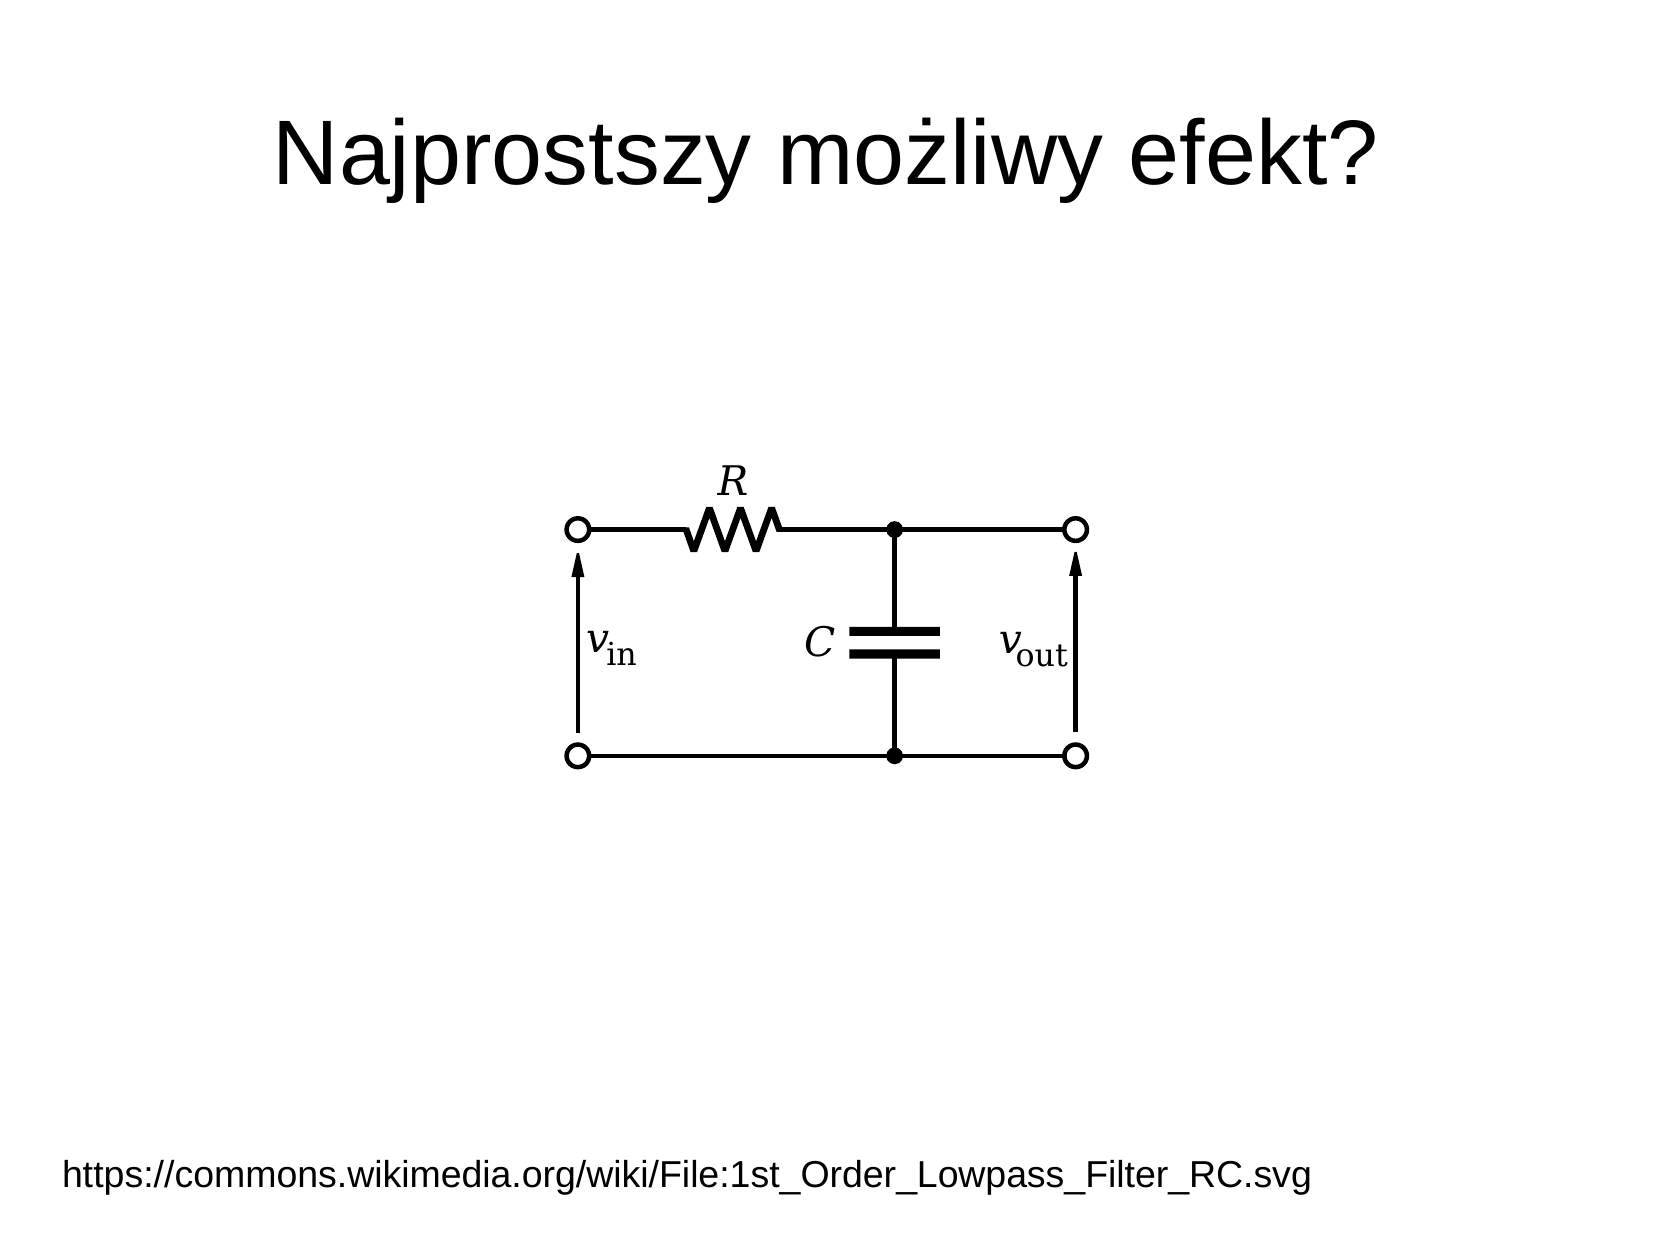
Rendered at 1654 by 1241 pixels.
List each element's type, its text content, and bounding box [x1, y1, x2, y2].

picture [542, 460, 1111, 780]
text_box https://commons.wikimedia.org/wiki/File:1st_Order_Lowpass_Filter_RC.svg [47, 1145, 1328, 1241]
title Najprostszy możliwy efekt? [82, 49, 1571, 257]
